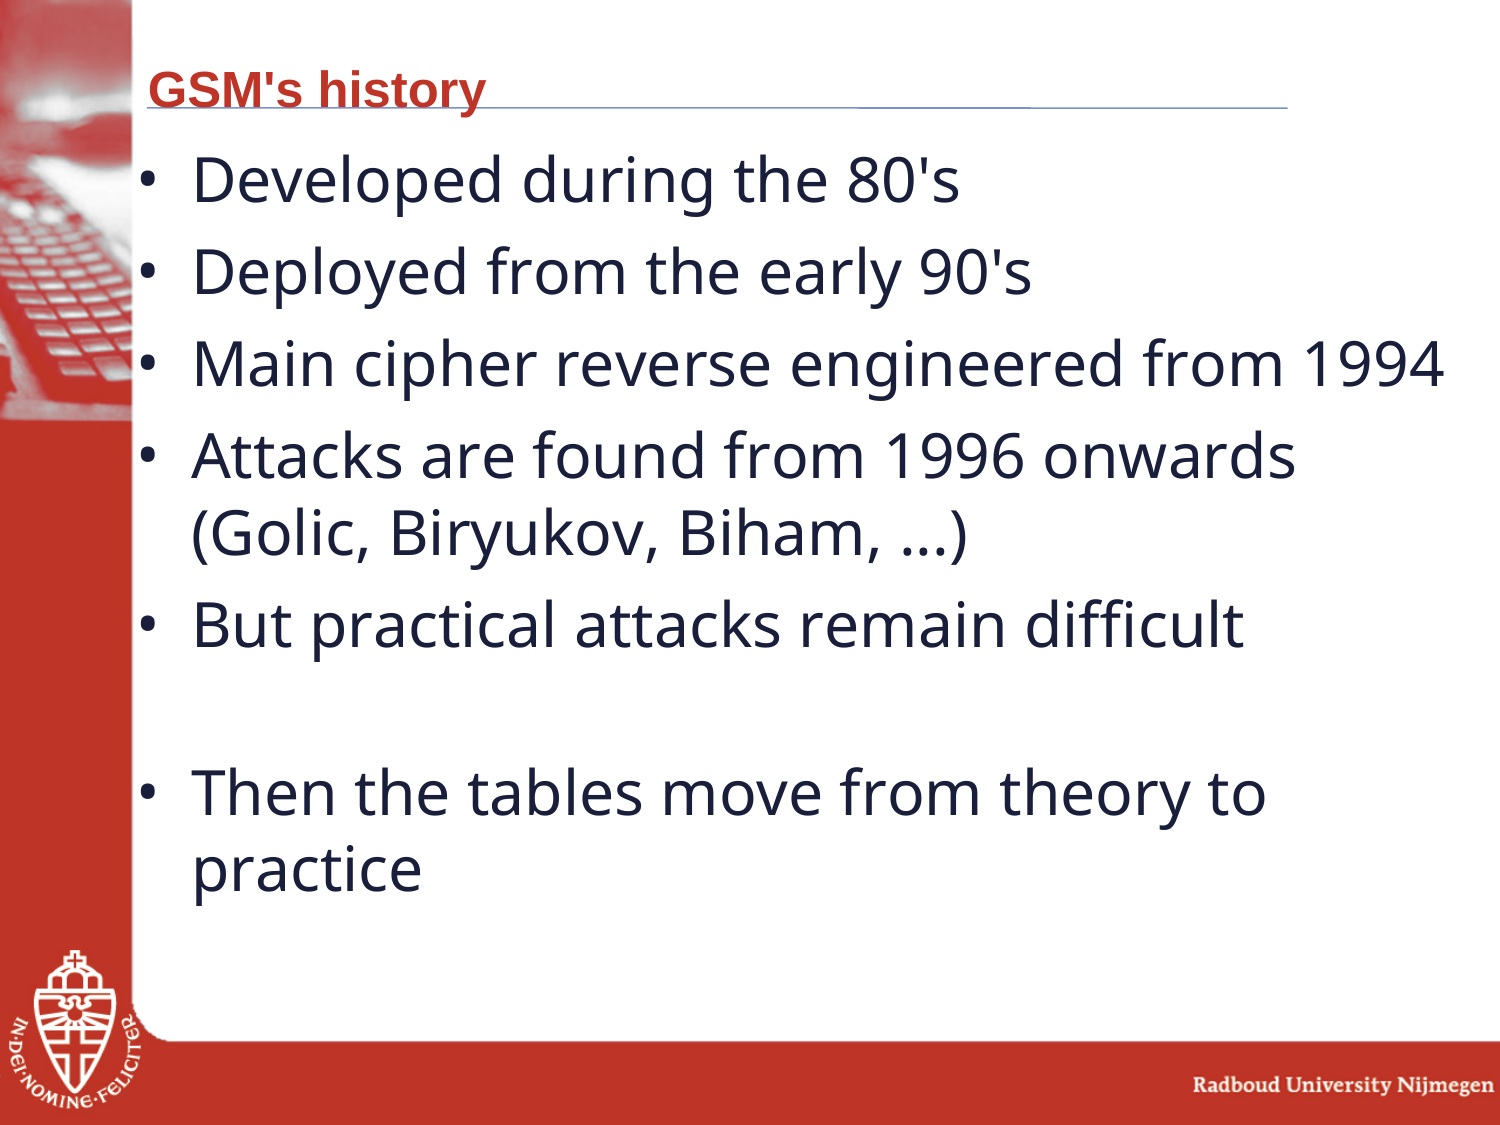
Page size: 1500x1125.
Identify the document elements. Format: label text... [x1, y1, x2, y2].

picture [0, 0, 1500, 1125]
list Developed during the 80's Deployed from the early 90's Main cipher reverse engineered from 1994 Attacks are found from 1996 onwards (Golic, Biryukov, Biham, ...) But practical attacks remain difficult Then the tables move from theory to practice [135, 132, 1499, 1070]
title GSM's history [147, 0, 1491, 122]
